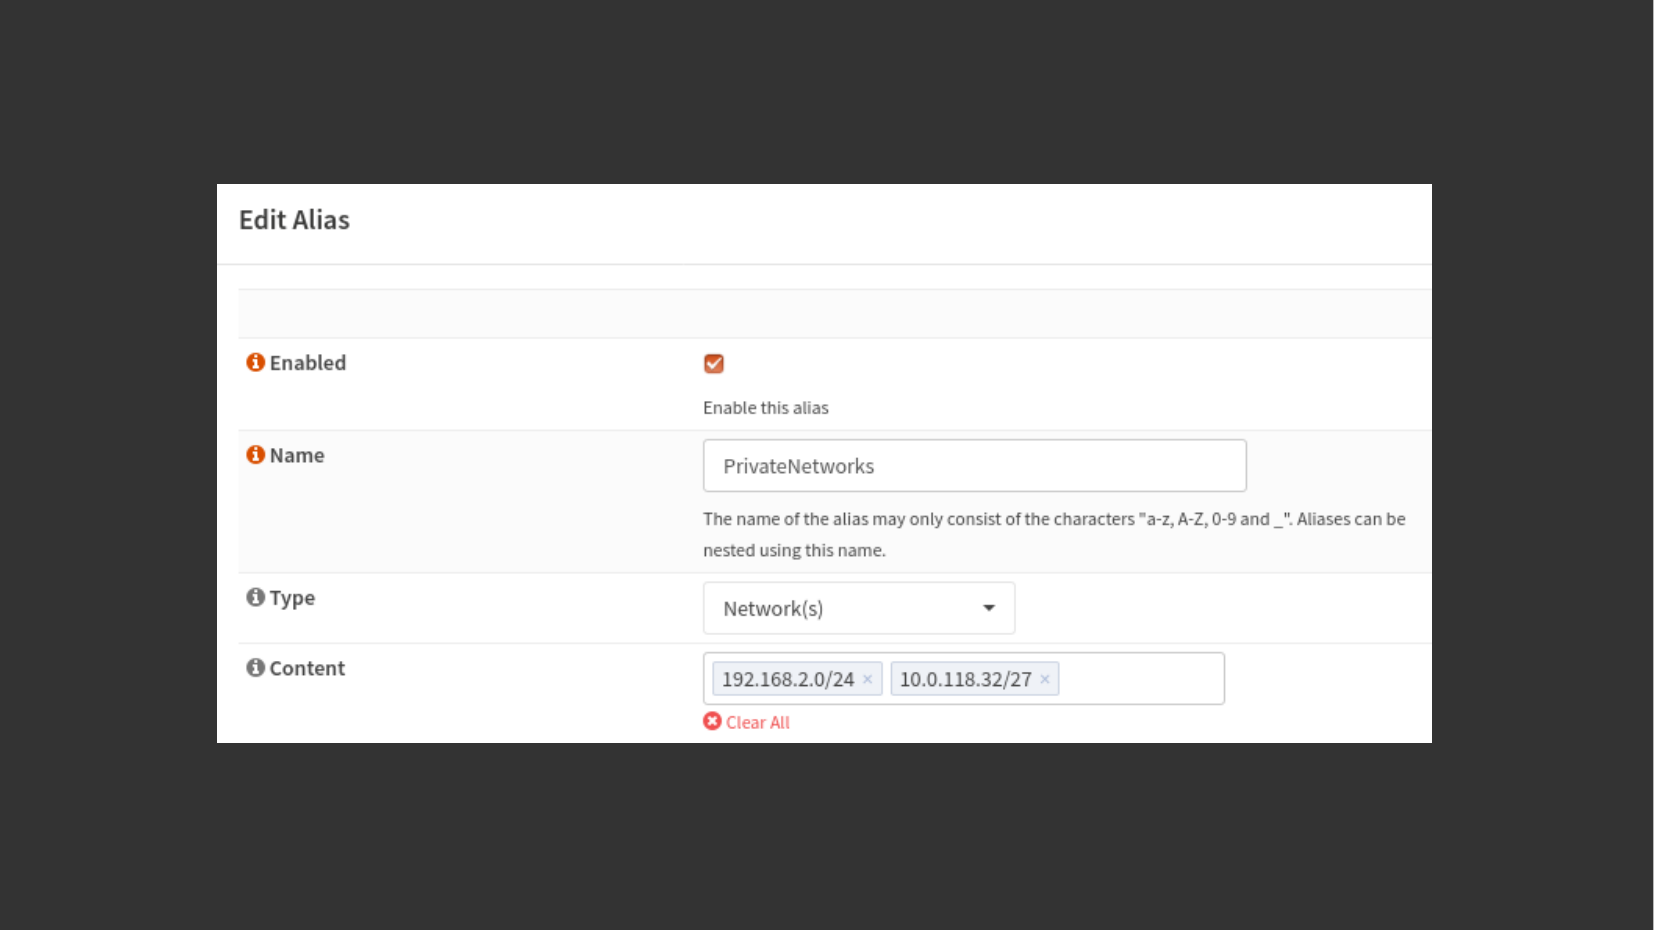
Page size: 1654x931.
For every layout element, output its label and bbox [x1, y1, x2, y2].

picture [217, 184, 1432, 743]
